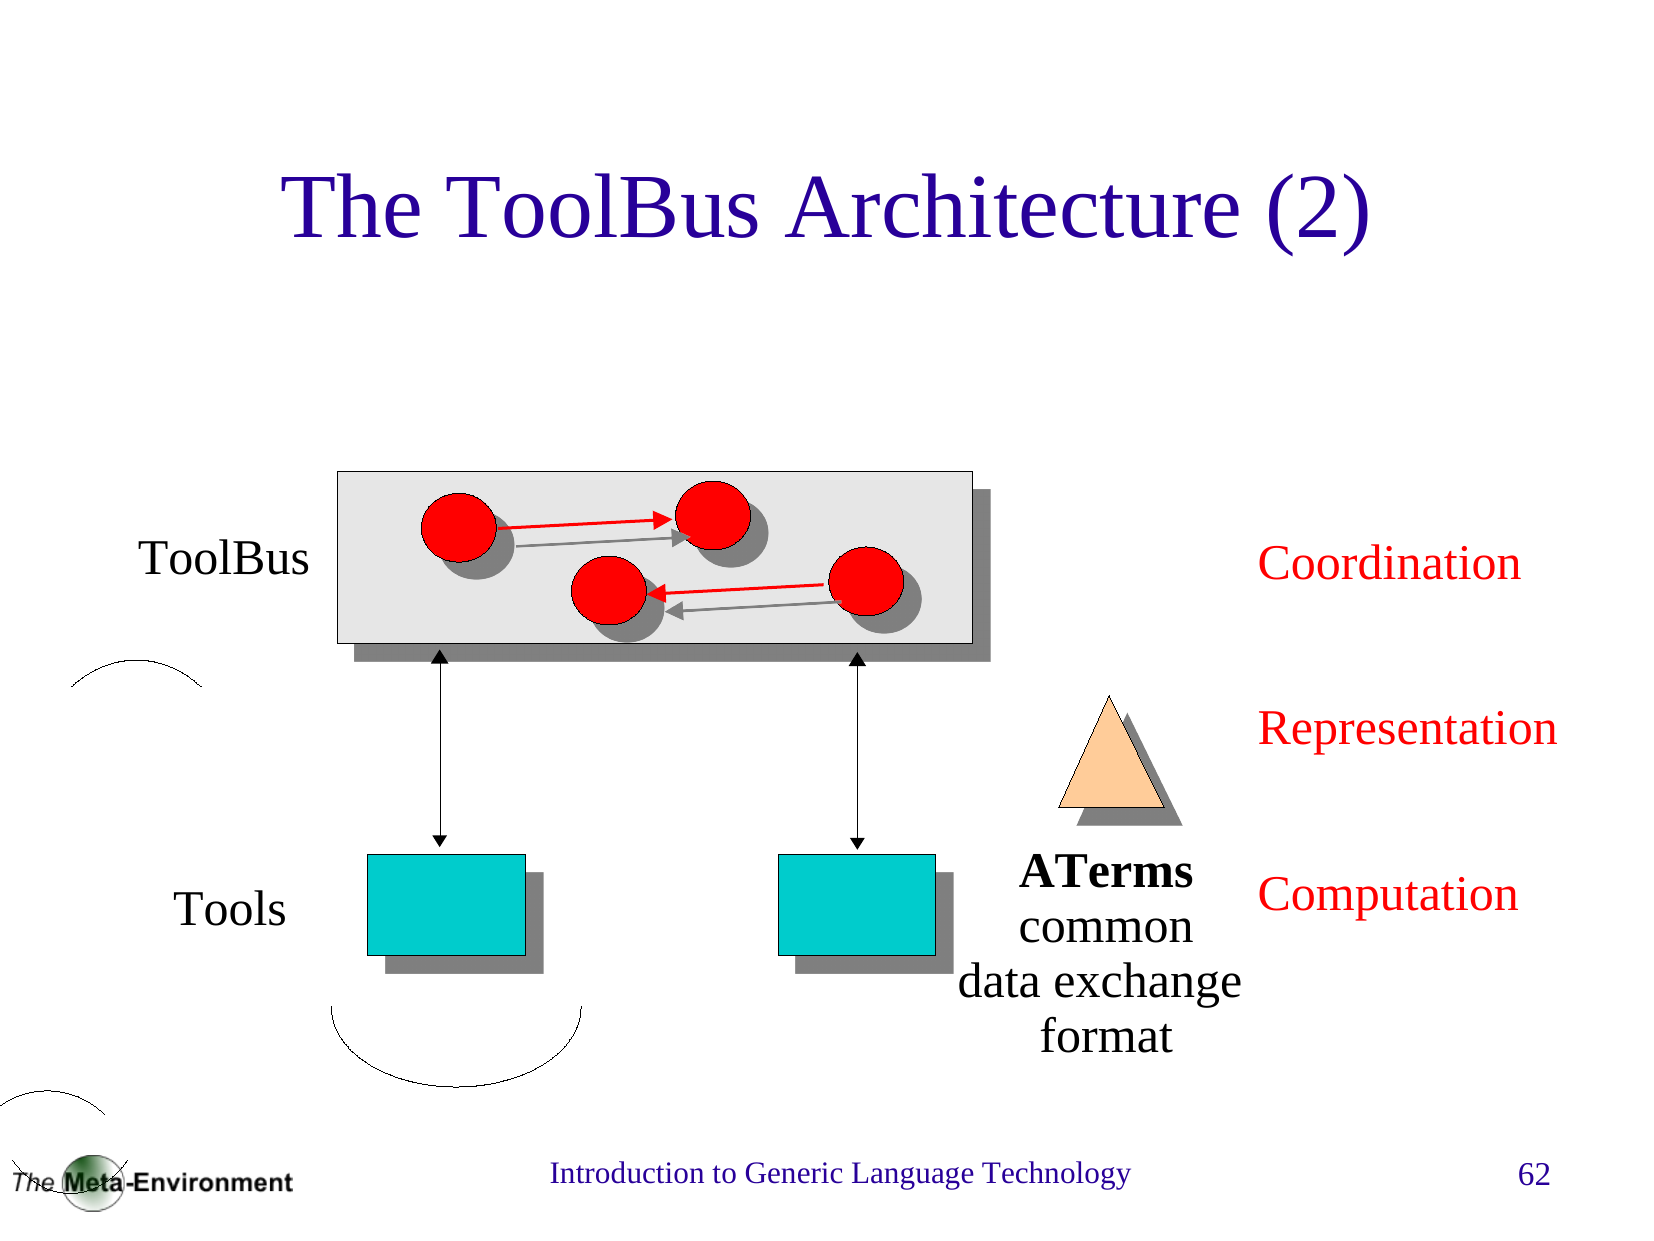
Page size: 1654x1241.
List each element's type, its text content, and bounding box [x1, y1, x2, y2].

picture [13, 1155, 293, 1212]
text_box Coordination Representation Computation [1257, 534, 1559, 955]
text_box [367, 854, 526, 956]
text_box [337, 471, 973, 644]
text_box ATerms common data exchange format [957, 842, 1256, 1088]
title The ToolBus Architecture (2) [121, 102, 1534, 311]
text_box [778, 854, 936, 956]
text_box ToolBus [137, 530, 311, 591]
text_box [1058, 695, 1165, 808]
text_box Tools [173, 880, 288, 941]
